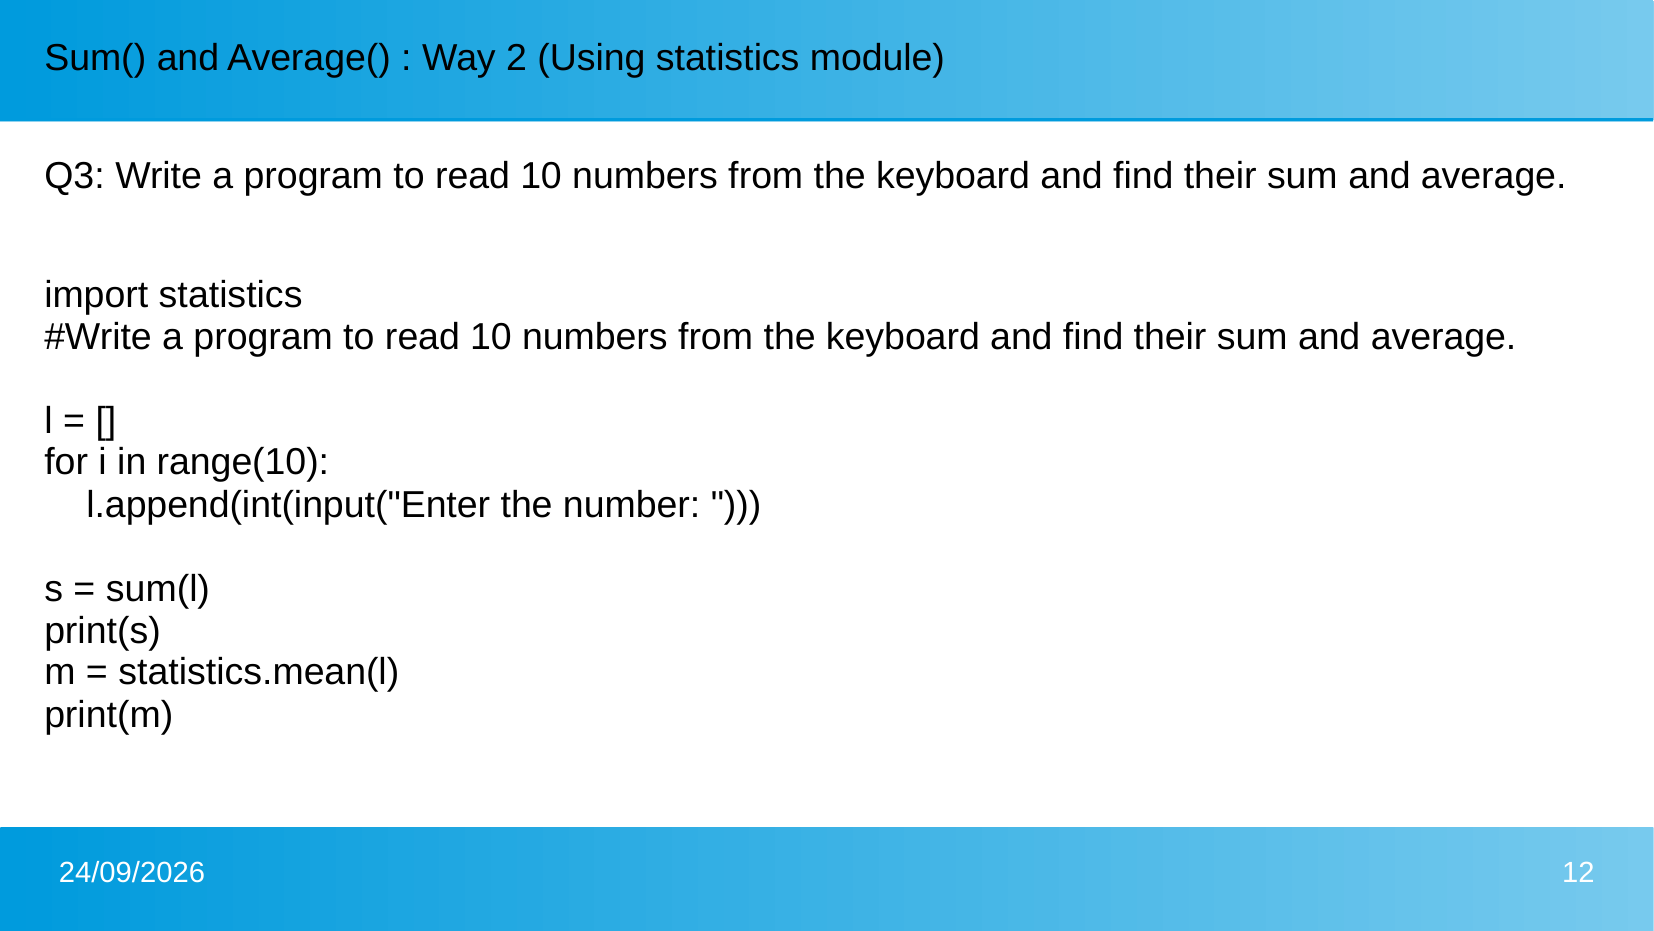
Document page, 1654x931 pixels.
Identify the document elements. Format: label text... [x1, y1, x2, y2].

text_box Sum() and Average() : Way 2 (Using statistics module) [29, 29, 1152, 129]
text_box Q3: Write a program to read 10 numbers from the keyboard and find their sum and average. [29, 147, 1625, 835]
text_box import statistics #Write a program to read 10 numbers from the keyboard and find their sum and average. l = [] for i in range(10): l.append(int(input("Enter the number: "))) s = sum(l) print(s) m = statistics.mean(l) print(m) [29, 265, 1532, 785]
